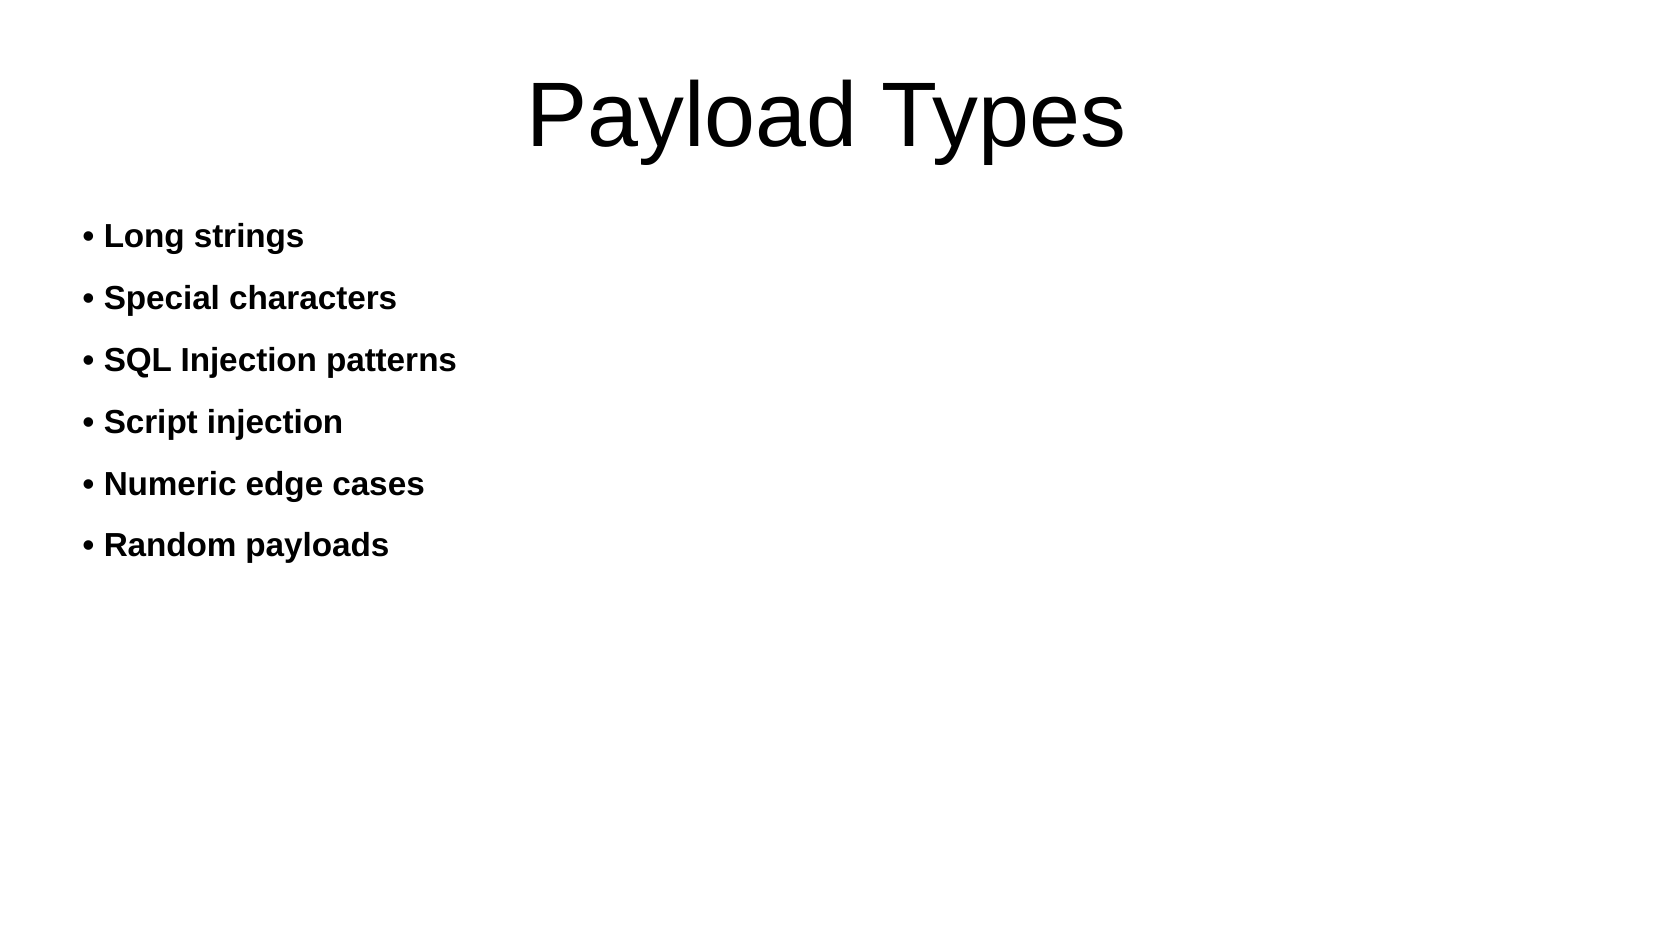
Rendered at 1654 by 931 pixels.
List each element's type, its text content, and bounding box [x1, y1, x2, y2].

list • Long strings • Special characters • SQL Injection patterns • Script injection • Numeric edge cases • Random payloads [82, 217, 1571, 758]
title Payload Types [82, 37, 1571, 193]
